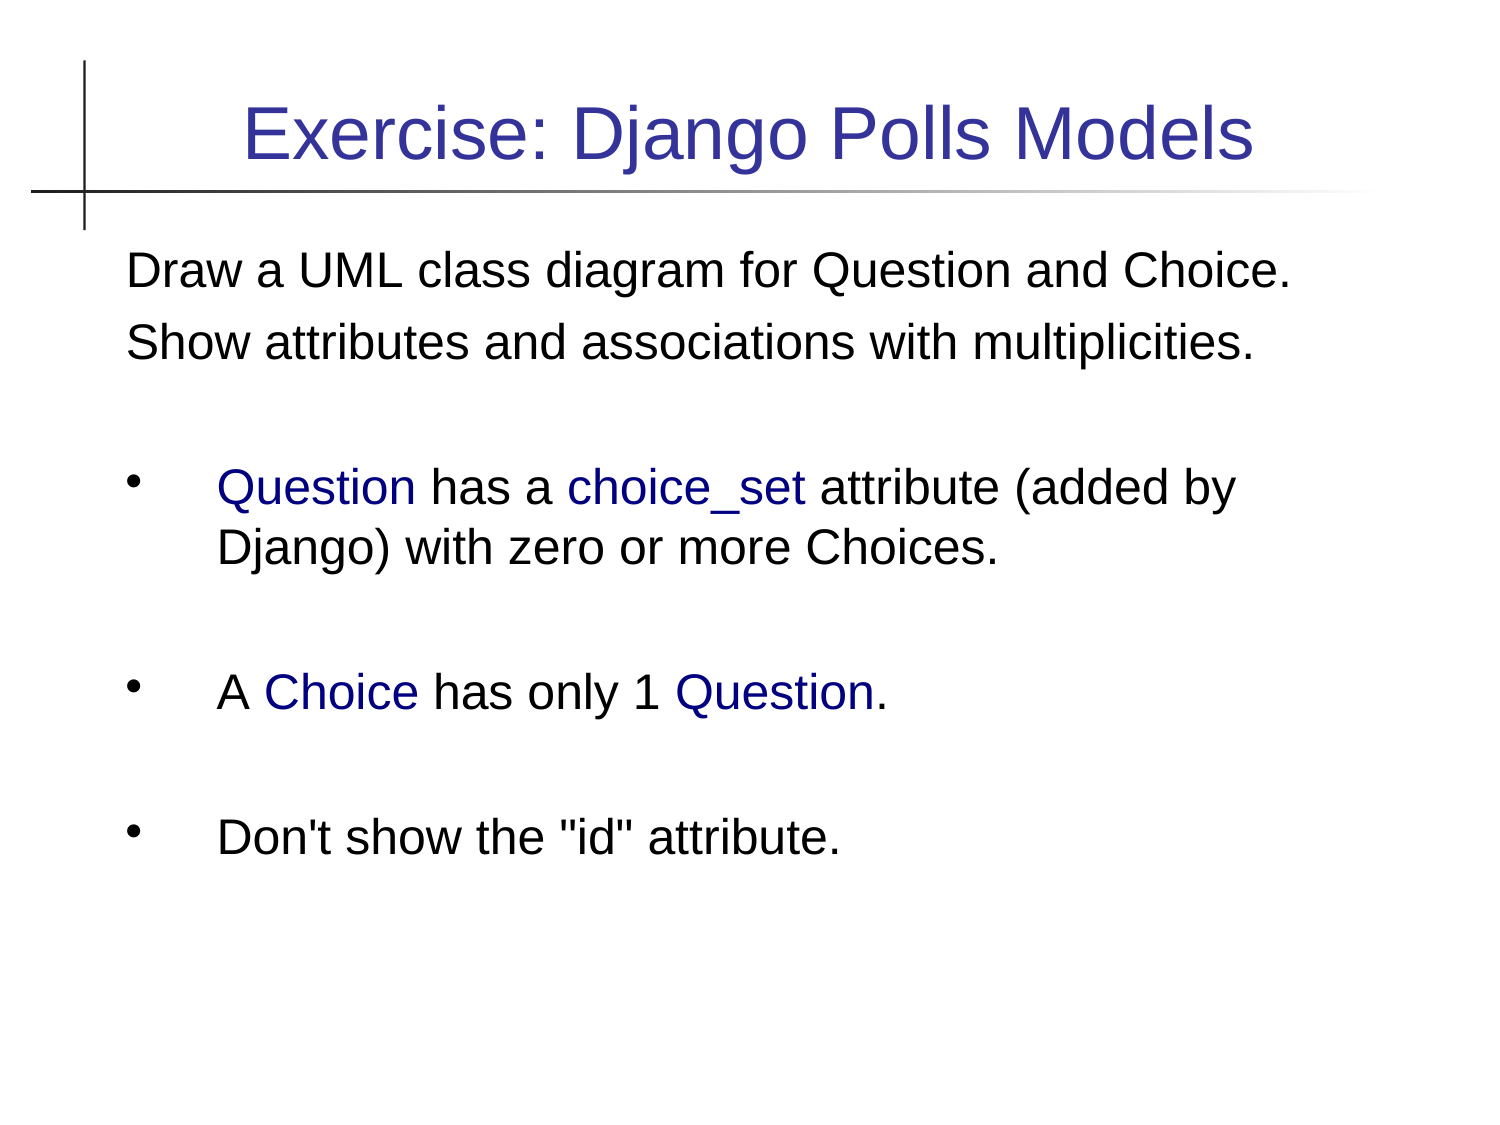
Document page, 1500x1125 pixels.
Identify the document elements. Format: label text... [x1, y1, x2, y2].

list Draw a UML class diagram for Question and Choice. Show attributes and associations with multiplicities. Question has a choice_set attribute (added by Django) with zero or more Choices. A Choice has only 1 Question. Don't show the "id" attribute. [110, 229, 1408, 960]
title Exercise: Django Polls Models [100, 42, 1398, 183]
